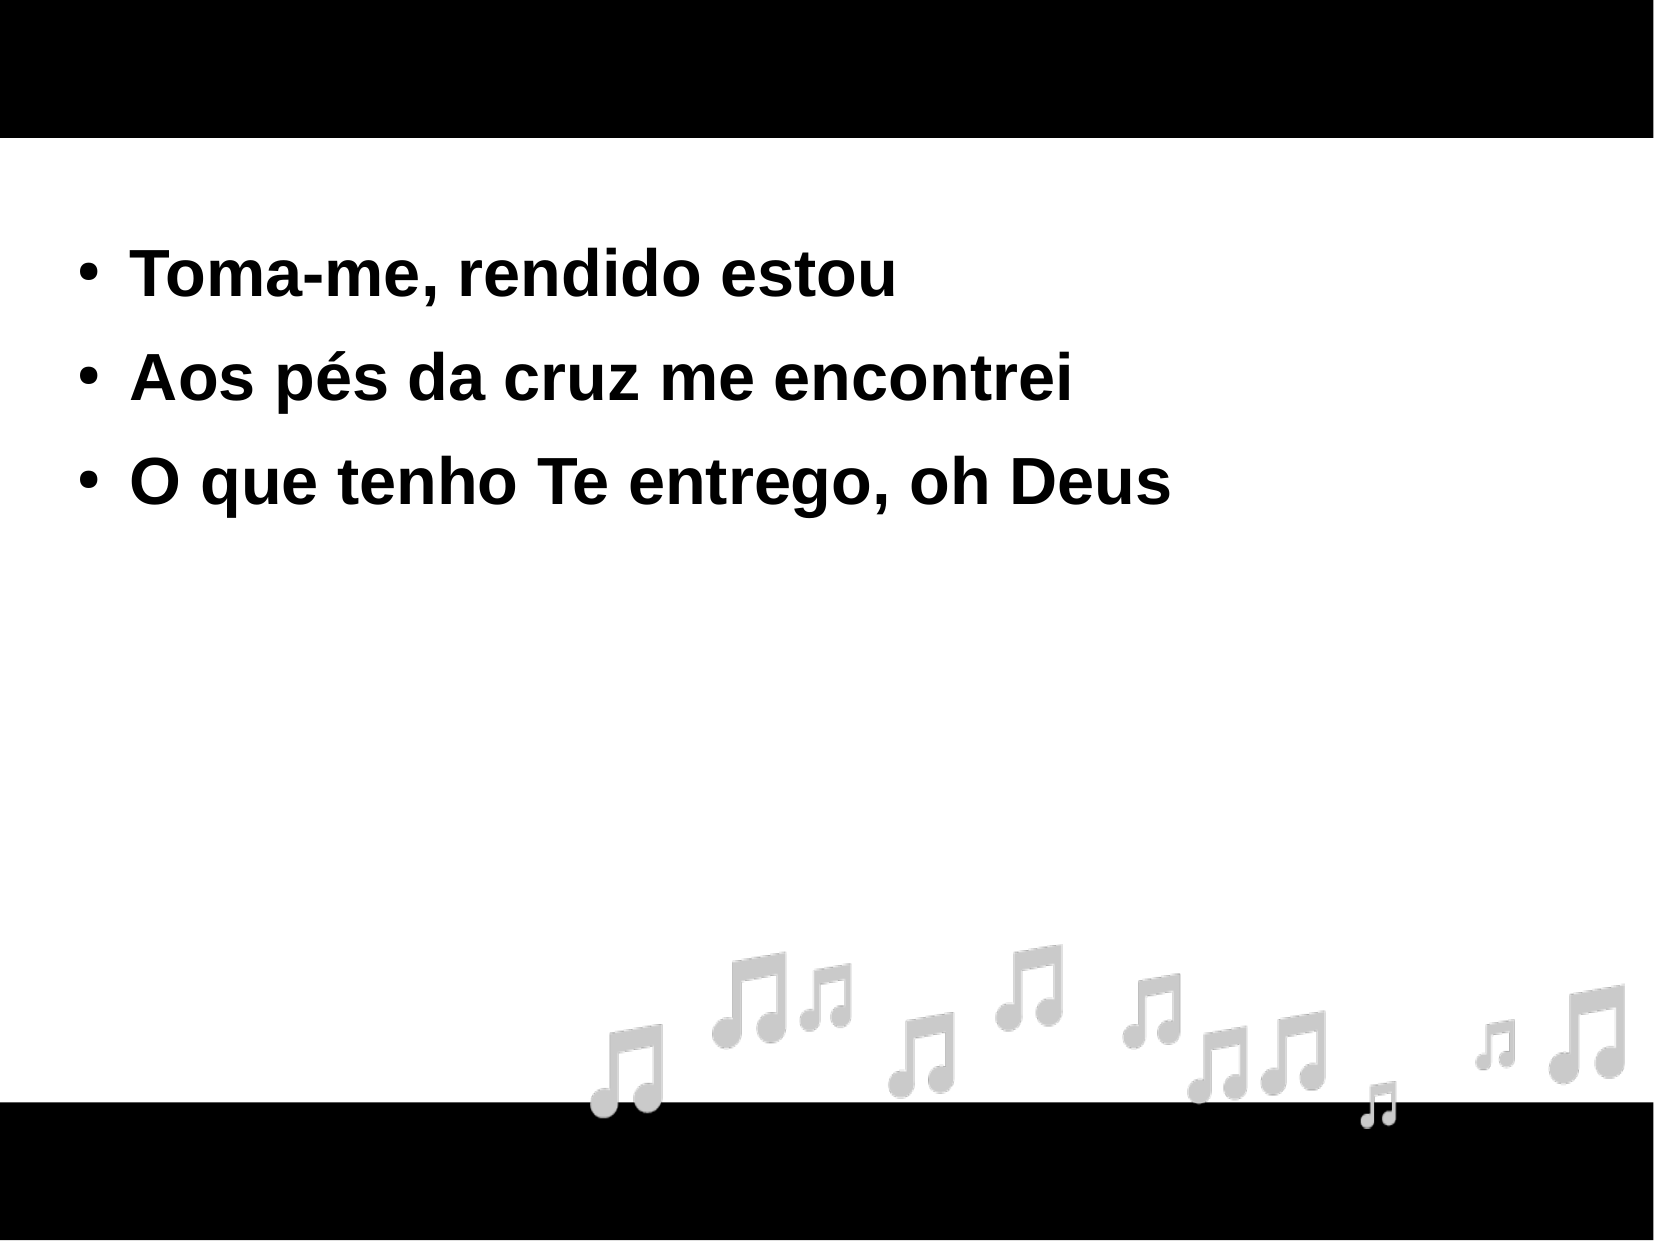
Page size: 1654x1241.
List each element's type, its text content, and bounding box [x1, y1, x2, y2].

list Toma-me, rendido estou Aos pés da cruz me encontrei O que tenho Te entrego, oh Deus [59, 236, 1595, 1024]
